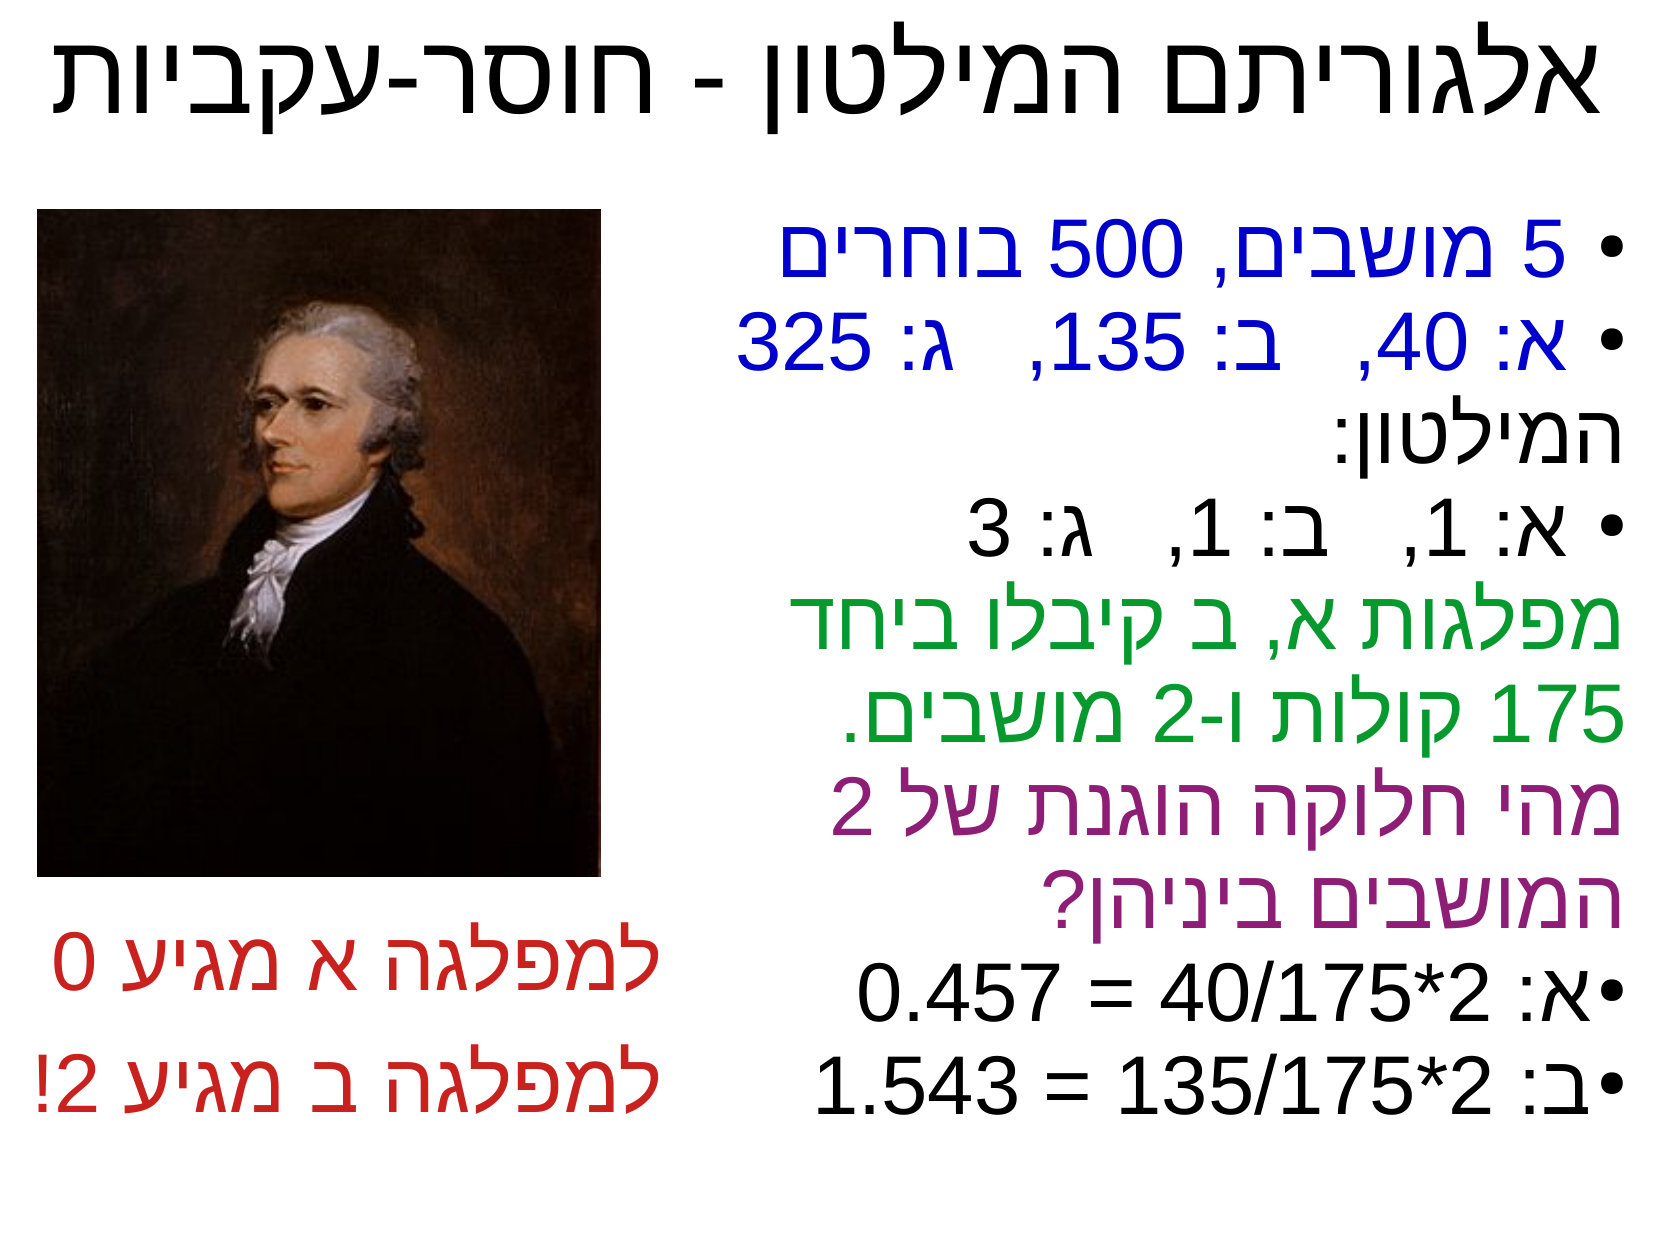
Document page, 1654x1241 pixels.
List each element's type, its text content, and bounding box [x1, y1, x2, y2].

list למפלגה א מגיע 0 למפלגה ב מגיע 2! [15, 915, 664, 1171]
text_box 5 מושבים, 500 בוחרים א: 40, ב: 135, ג: 325 המילטון: א: 1, ב: 1, ג: 3 מפלגות א, ב קיבלו ביחד 175 קולות ו-2 מושבים. מהי חלוקה הוגנת של 2 המושבים ביניהן? א: 2*40/175 = 0.457 ב: 2*135/175 = 1.543 [663, 195, 1642, 1141]
picture [37, 209, 601, 877]
title אלגוריתם המילטון - חוסר-עקביות [0, 0, 1654, 151]
